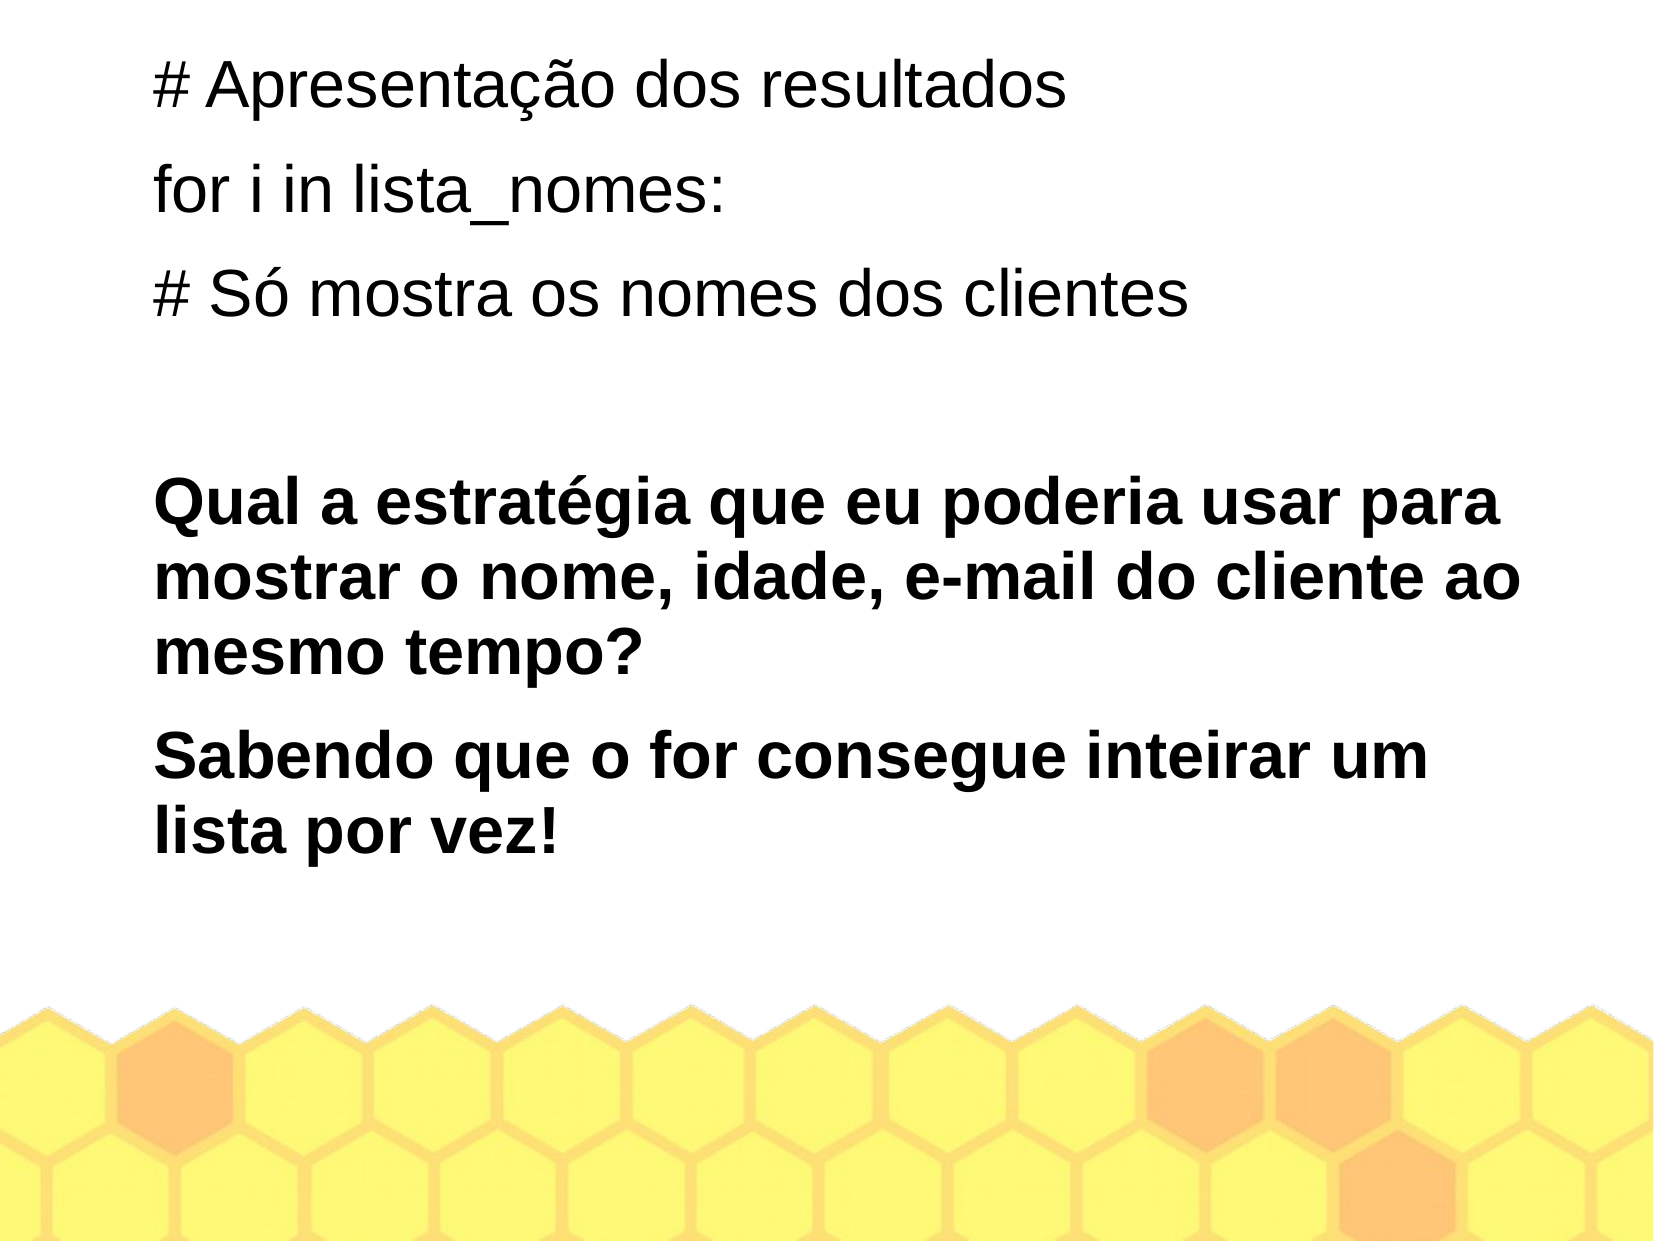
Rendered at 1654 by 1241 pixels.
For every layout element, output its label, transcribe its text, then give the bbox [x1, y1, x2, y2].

picture [0, 1001, 1654, 1241]
list # Apresentação dos resultados for i in lista_nomes: # Só mostra os nomes dos clientes Qual a estratégia que eu poderia usar para mostrar o nome, idade, e-mail do cliente ao mesmo tempo? Sabendo que o for consegue inteirar um lista por vez! [82, 47, 1571, 1205]
